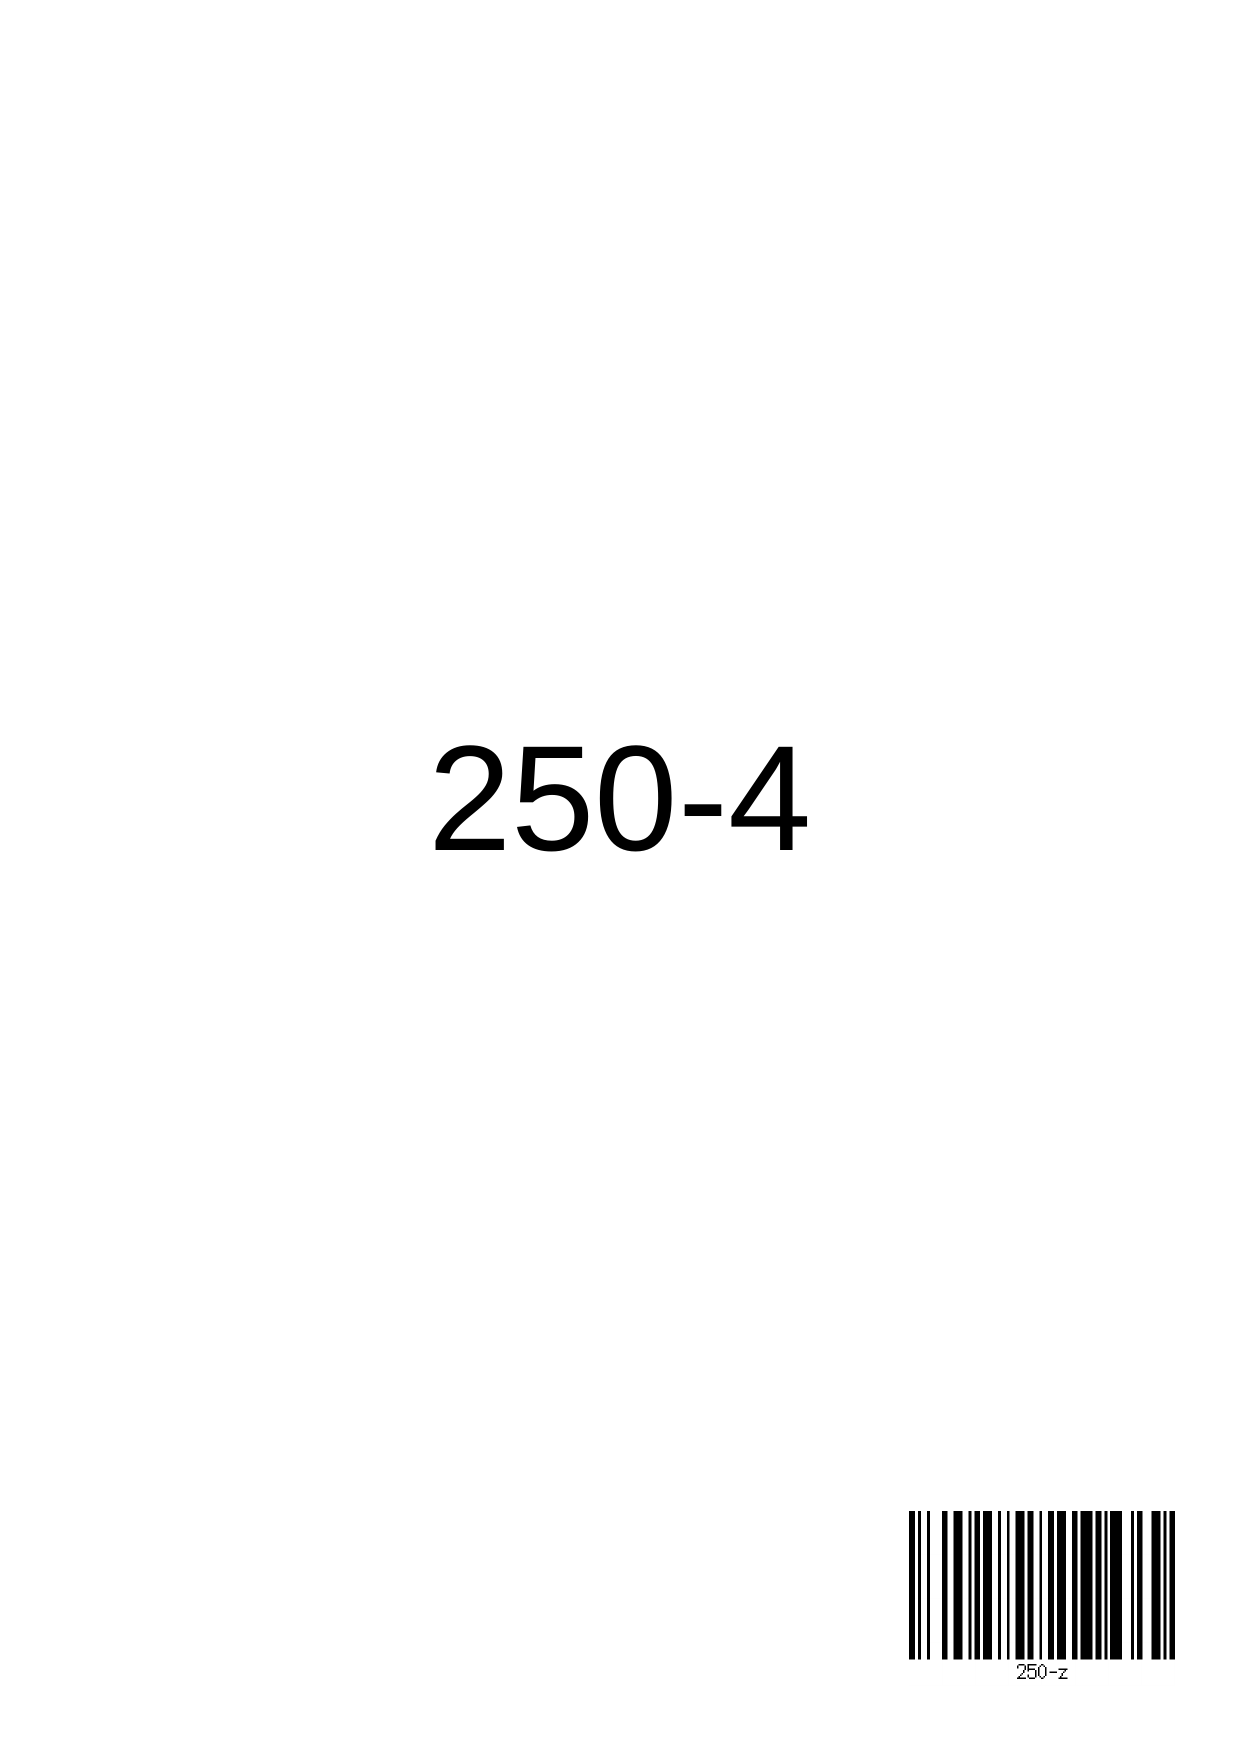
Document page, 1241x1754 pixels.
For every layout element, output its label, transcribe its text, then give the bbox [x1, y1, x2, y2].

text_box 250-4 [59, 640, 1182, 957]
picture [909, 1511, 1175, 1686]
